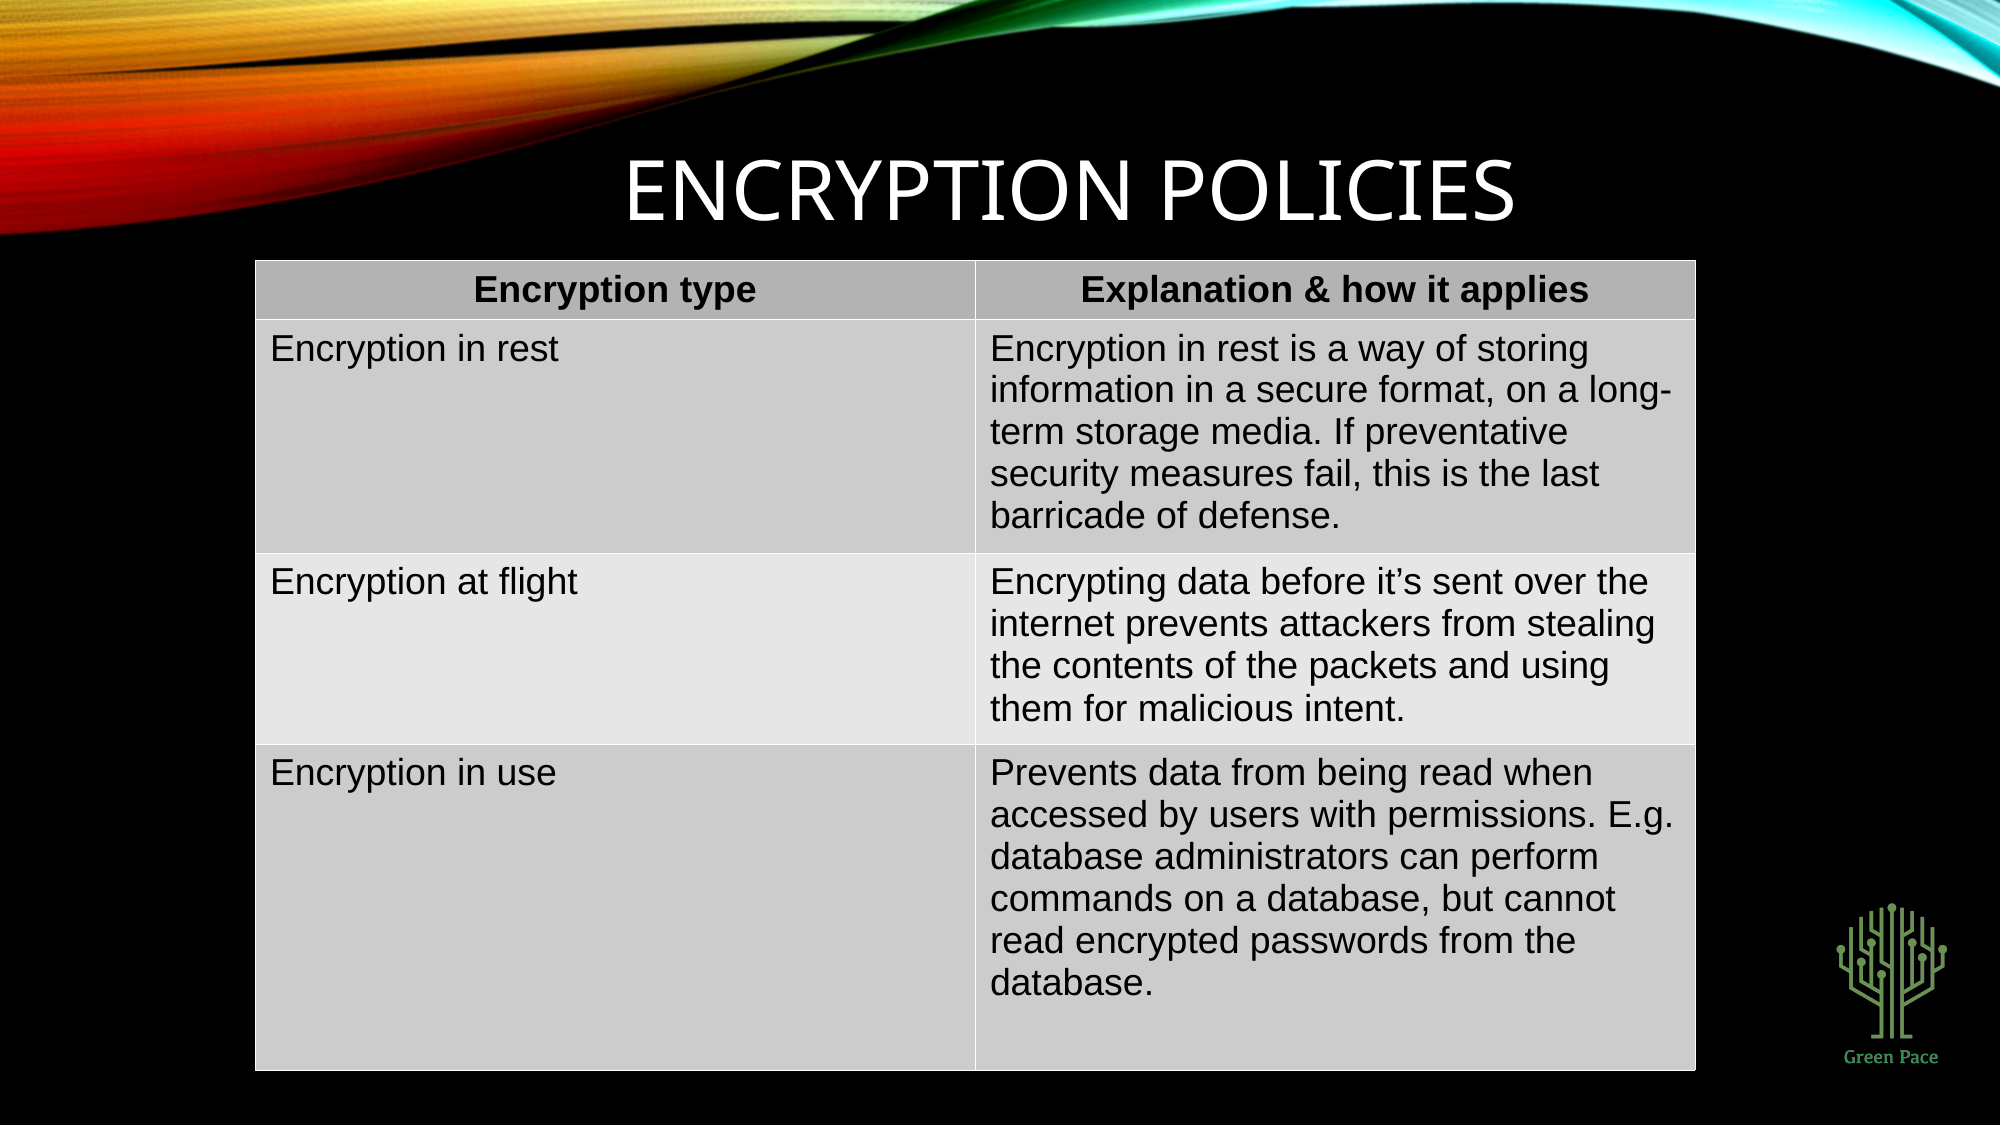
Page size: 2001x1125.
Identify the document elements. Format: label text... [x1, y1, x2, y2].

table_header Encryption type [256, 261, 975, 319]
picture [0, 0, 2000, 237]
table_cell Prevents data from being read when accessed by users with permissions. E.g. database administrators can perform commands on a database, but cannot read encrypted passwords from the database. [976, 745, 1695, 1070]
table_cell Encryption at flight [256, 554, 975, 744]
table_cell Encryption in use [256, 745, 975, 1070]
table_cell Encrypting data before it’s sent over the internet prevents attackers from stealing the contents of the packets and using them for malicious intent. [976, 554, 1695, 744]
table_header Explanation & how it applies [976, 261, 1695, 319]
title ENCRYPTION POLICIES [120, 87, 1533, 300]
table_cell Encryption in rest [256, 320, 975, 553]
table_cell Encryption in rest is a way of storing information in a secure format, on a long-term storage media. If preventative security measures fail, this is the last barricade of defense. [976, 320, 1695, 553]
picture [1818, 892, 1964, 1081]
